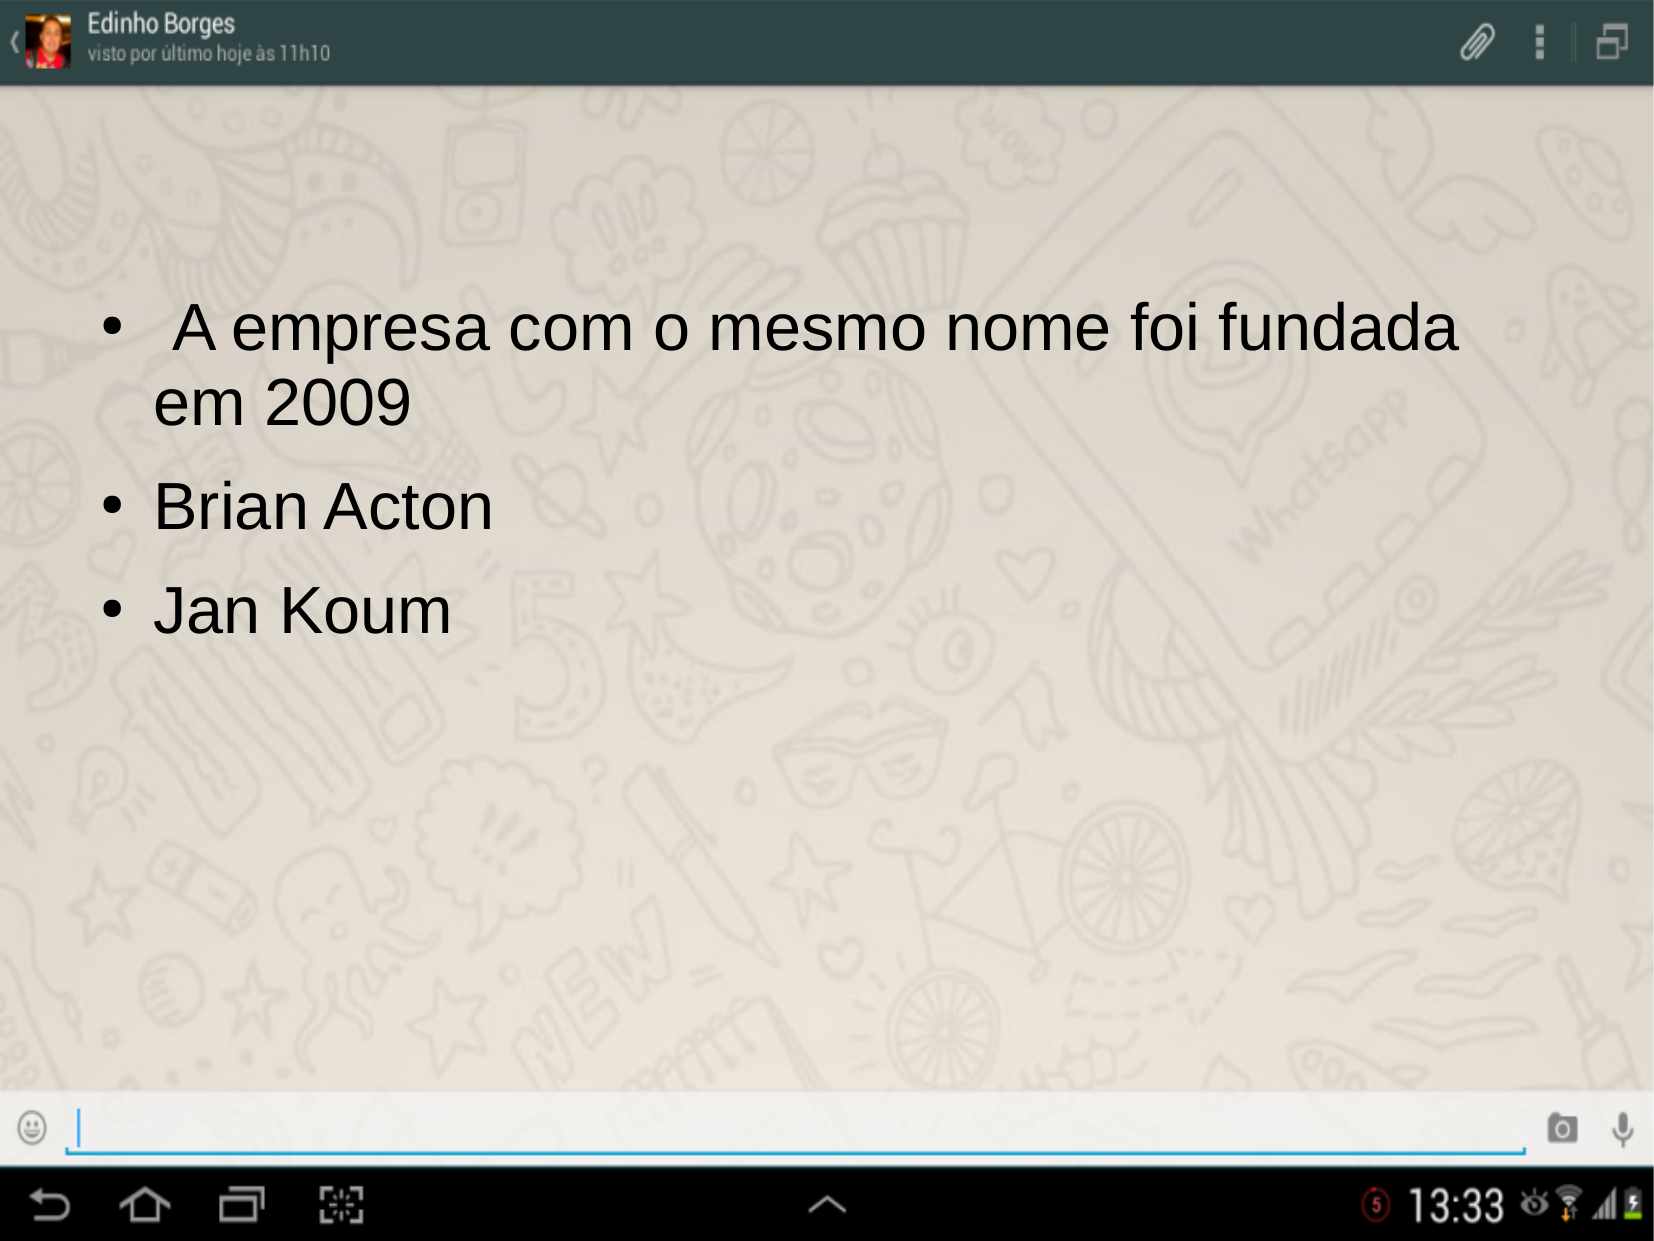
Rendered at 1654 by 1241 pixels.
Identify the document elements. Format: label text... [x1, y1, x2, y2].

list A empresa com o mesmo nome foi fundada em 2009 Brian Acton Jan Koum [82, 290, 1571, 1010]
picture [0, 0, 1654, 1241]
